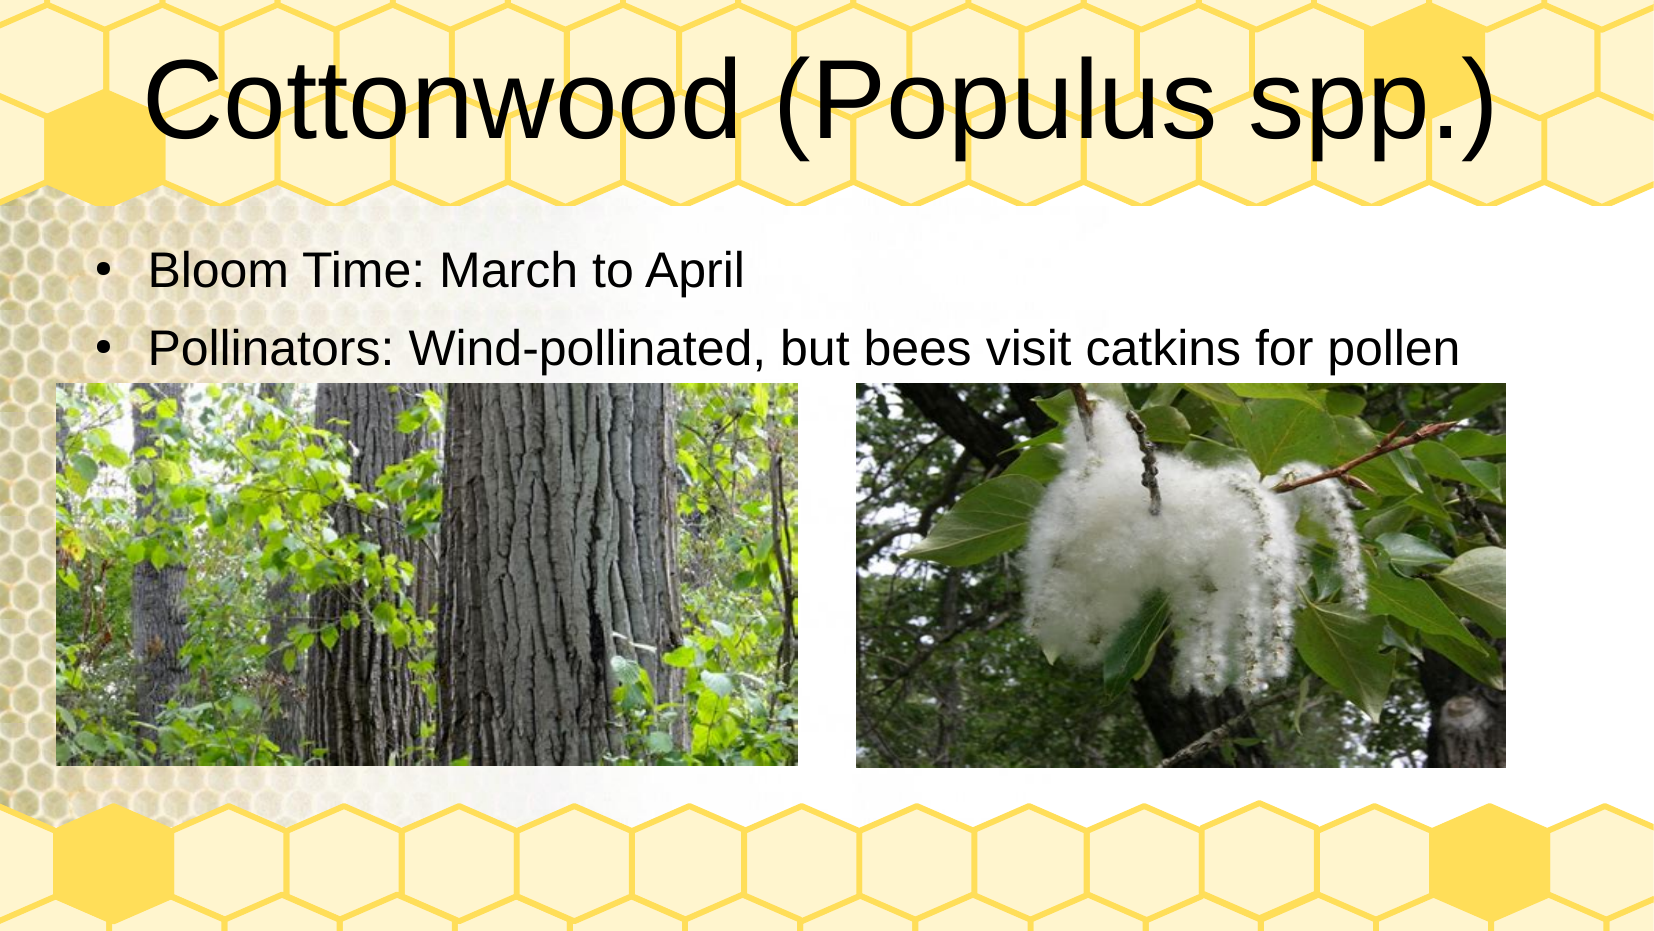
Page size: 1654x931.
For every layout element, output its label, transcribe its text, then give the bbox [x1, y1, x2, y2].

picture [0, 186, 1654, 827]
list Bloom Time: March to April Pollinators: Wind-pollinated, but bees visit catkins for pollen [76, 242, 1565, 384]
title Cottonwood (Populus spp.) [76, 0, 1565, 200]
